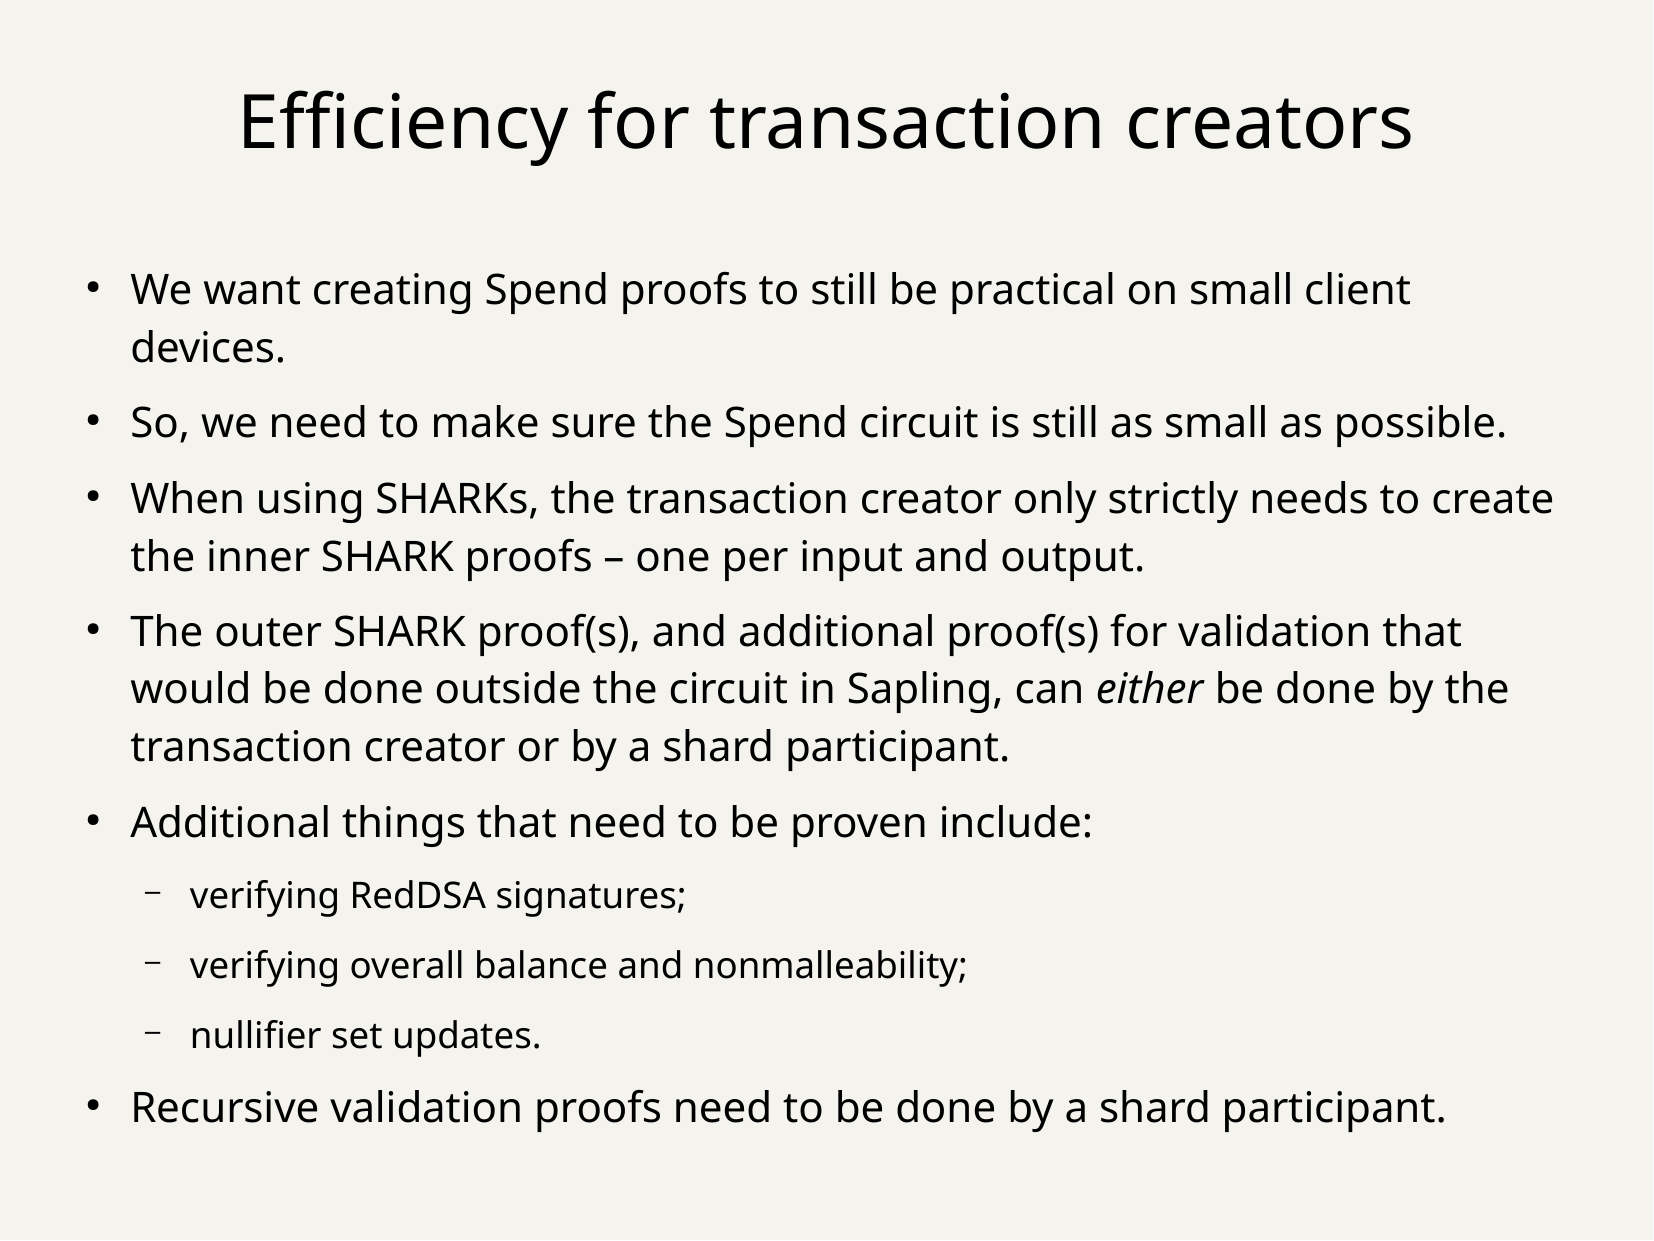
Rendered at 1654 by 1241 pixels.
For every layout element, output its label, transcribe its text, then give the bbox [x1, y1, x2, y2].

title Efficiency for transaction creators [82, 49, 1571, 189]
list We want creating Spend proofs to still be practical on small client devices. So, we need to make sure the Spend circuit is still as small as possible. When using SHARKs, the transaction creator only strictly needs to create the inner SHARK proofs – one per input and output. The outer SHARK proof(s), and additional proof(s) for validation that would be done outside the circuit in Sapling, can either be done by the transaction creator or by a shard participant. Additional things that need to be proven include: verifying RedDSA signatures; verifying overall balance and nonmalleability; nullifier set updates. Recursive validation proofs need to be done by a shard participant. [70, 259, 1571, 1146]
